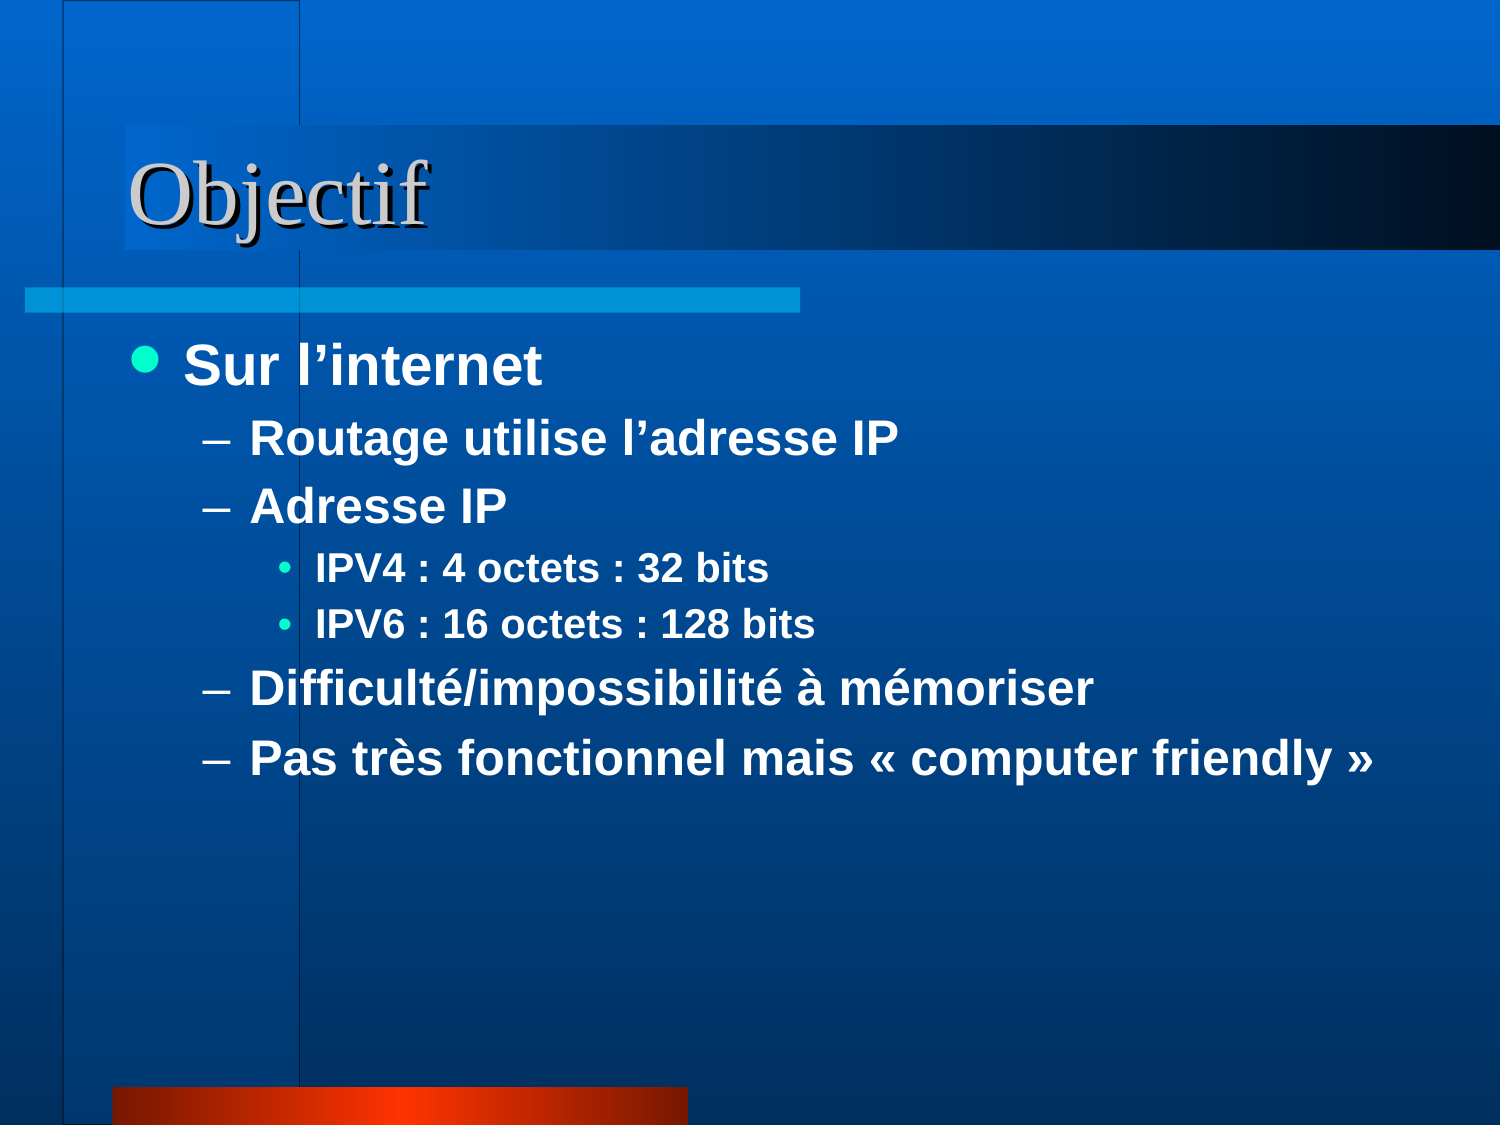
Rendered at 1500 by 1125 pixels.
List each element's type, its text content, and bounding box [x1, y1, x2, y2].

list Sur l’internet Routage utilise l’adresse IP Adresse IP IPV4 : 4 octets : 32 bits IPV6 : 16 octets : 128 bits Difficulté/impossibilité à mémoriser Pas très fonctionnel mais « computer friendly » [112, 324, 1424, 1001]
title Objectif [112, 99, 1388, 288]
